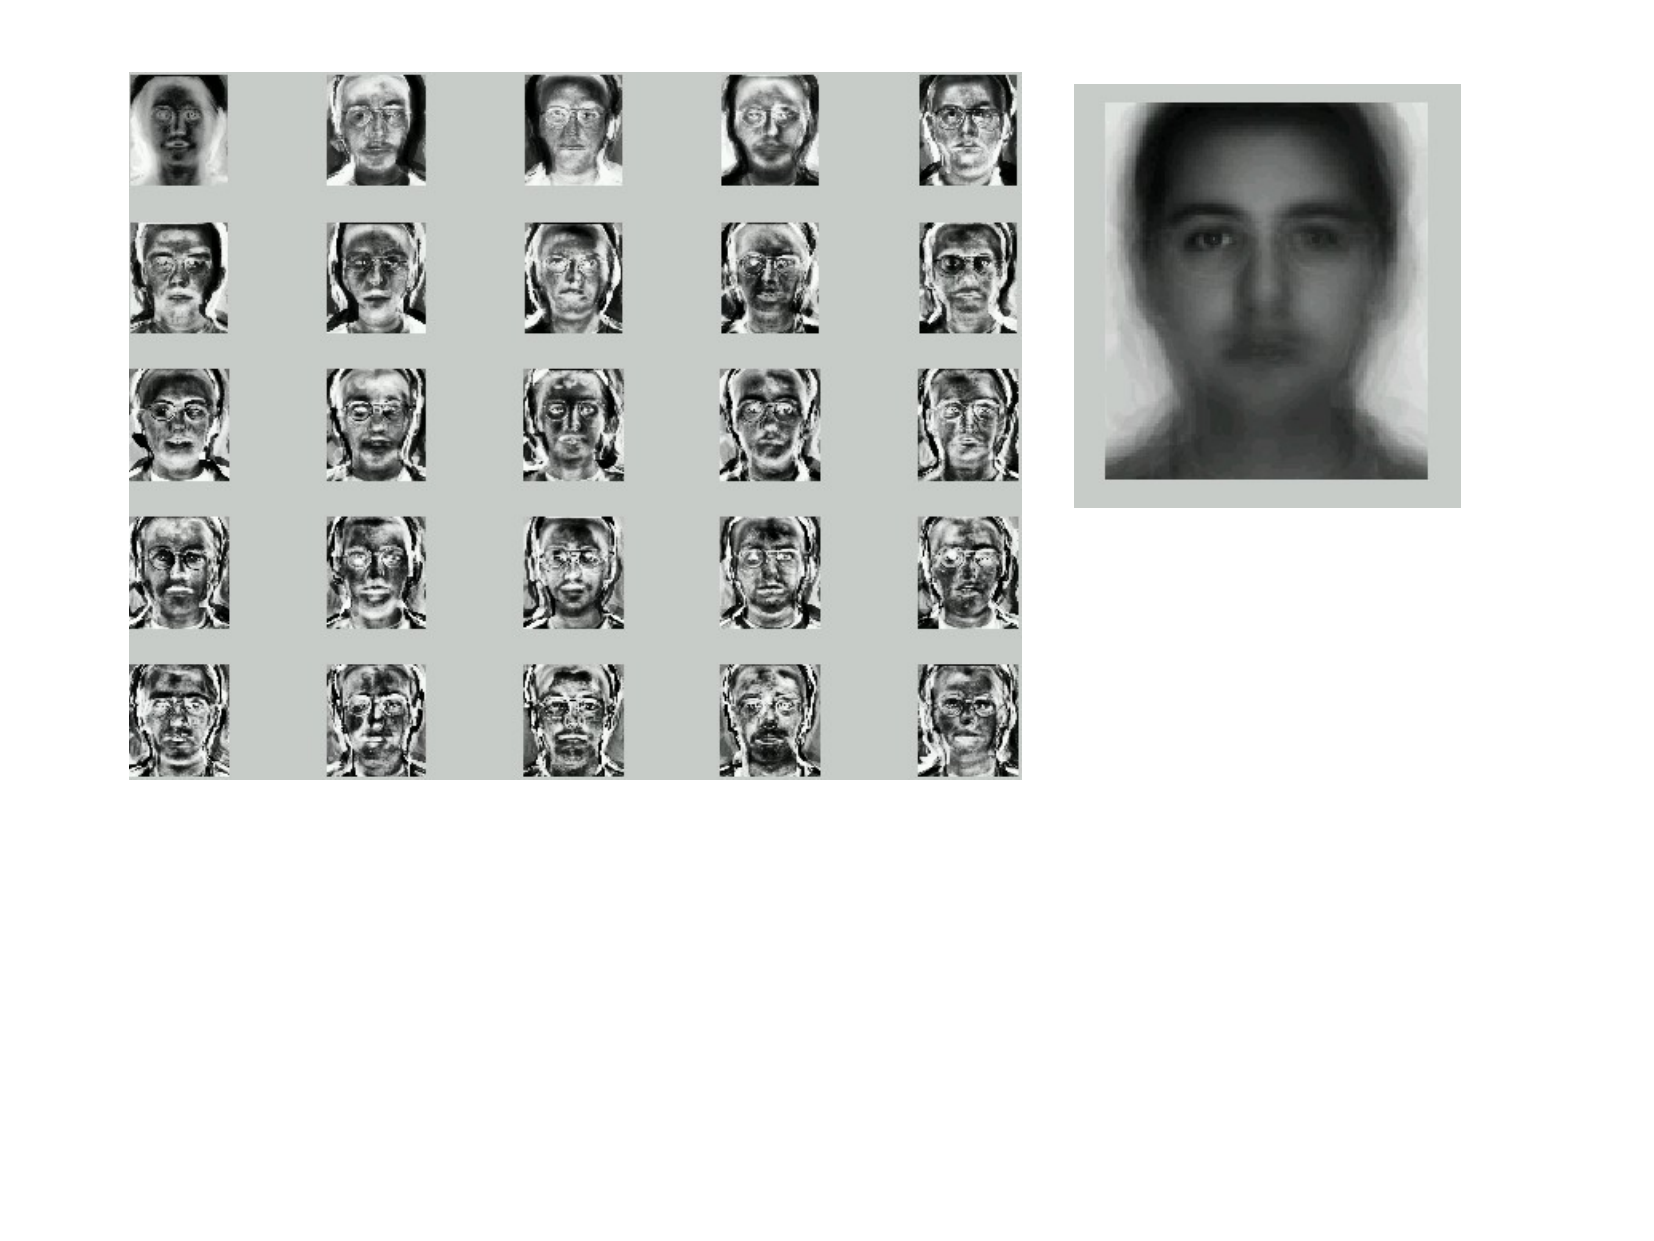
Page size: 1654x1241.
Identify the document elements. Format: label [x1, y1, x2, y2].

picture [129, 72, 1022, 780]
picture [1074, 84, 1461, 508]
